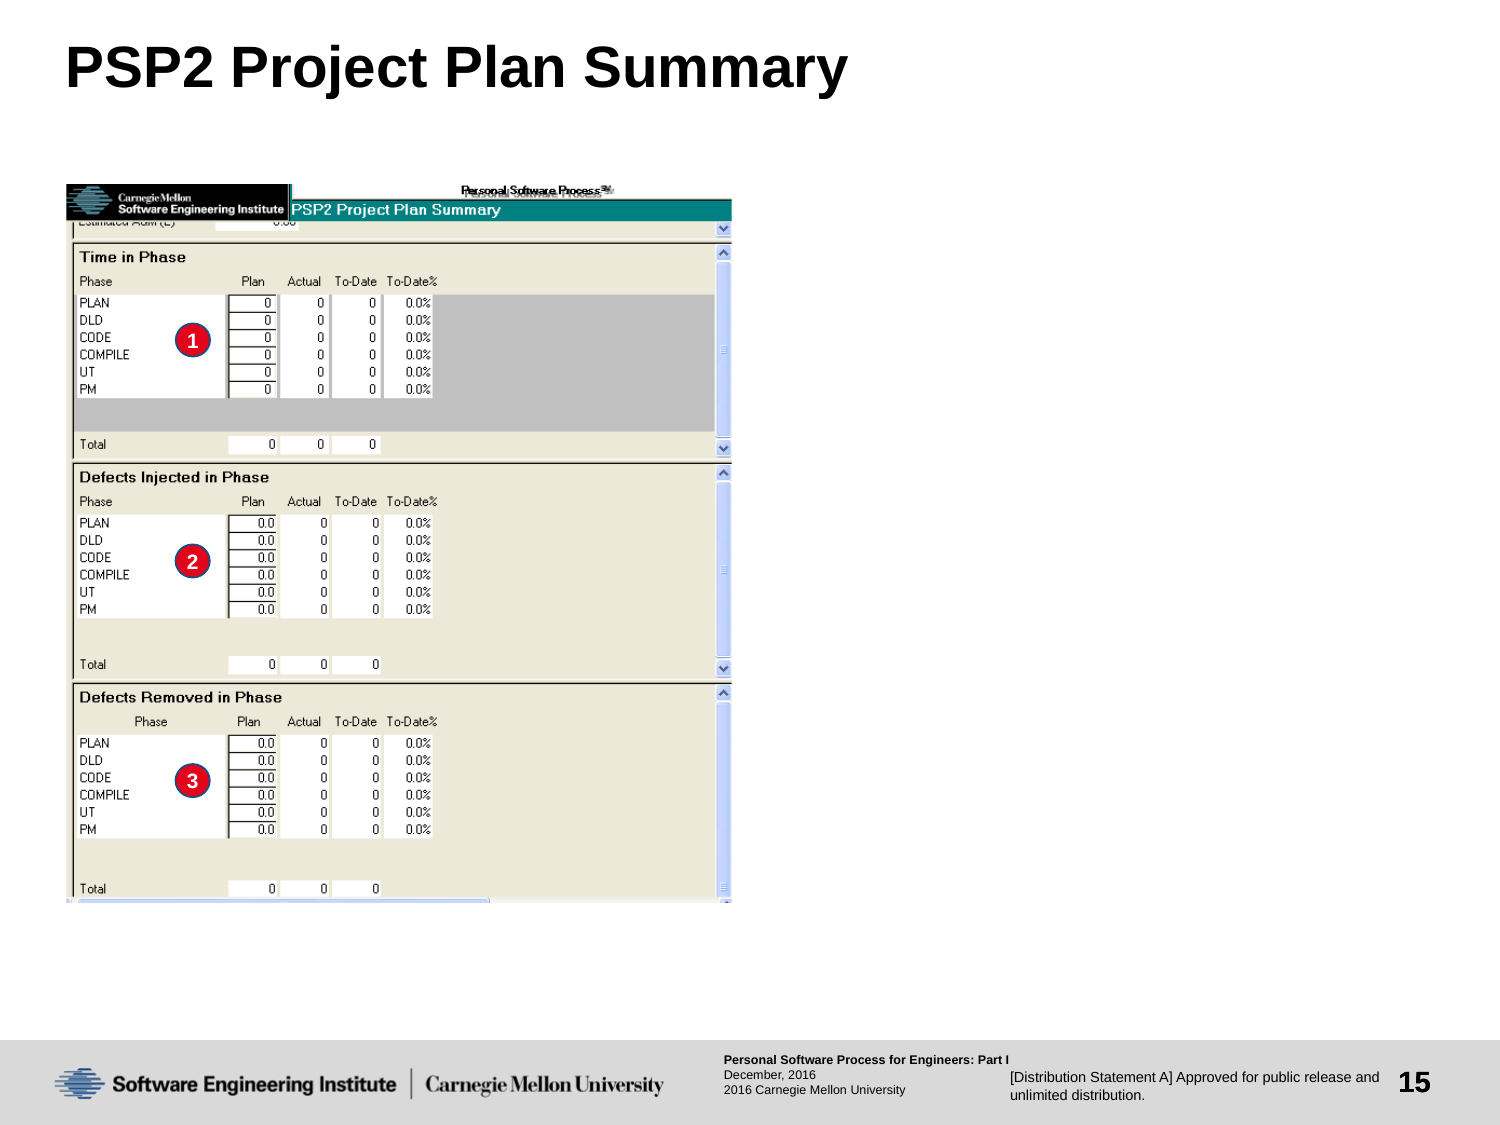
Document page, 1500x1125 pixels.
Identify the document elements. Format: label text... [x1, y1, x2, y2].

title PSP2 Project Plan Summary [65, 37, 1313, 148]
text_box 2 [175, 544, 210, 578]
list Complete your estimates of Time in phase Defects injected in phase Defects removed in phase Enter these values on the PSP2 project plan summary. [65, 176, 738, 891]
text_box 1 [175, 323, 211, 357]
text_box 3 [175, 763, 210, 798]
picture [46, 1061, 673, 1104]
picture [66, 184, 732, 903]
